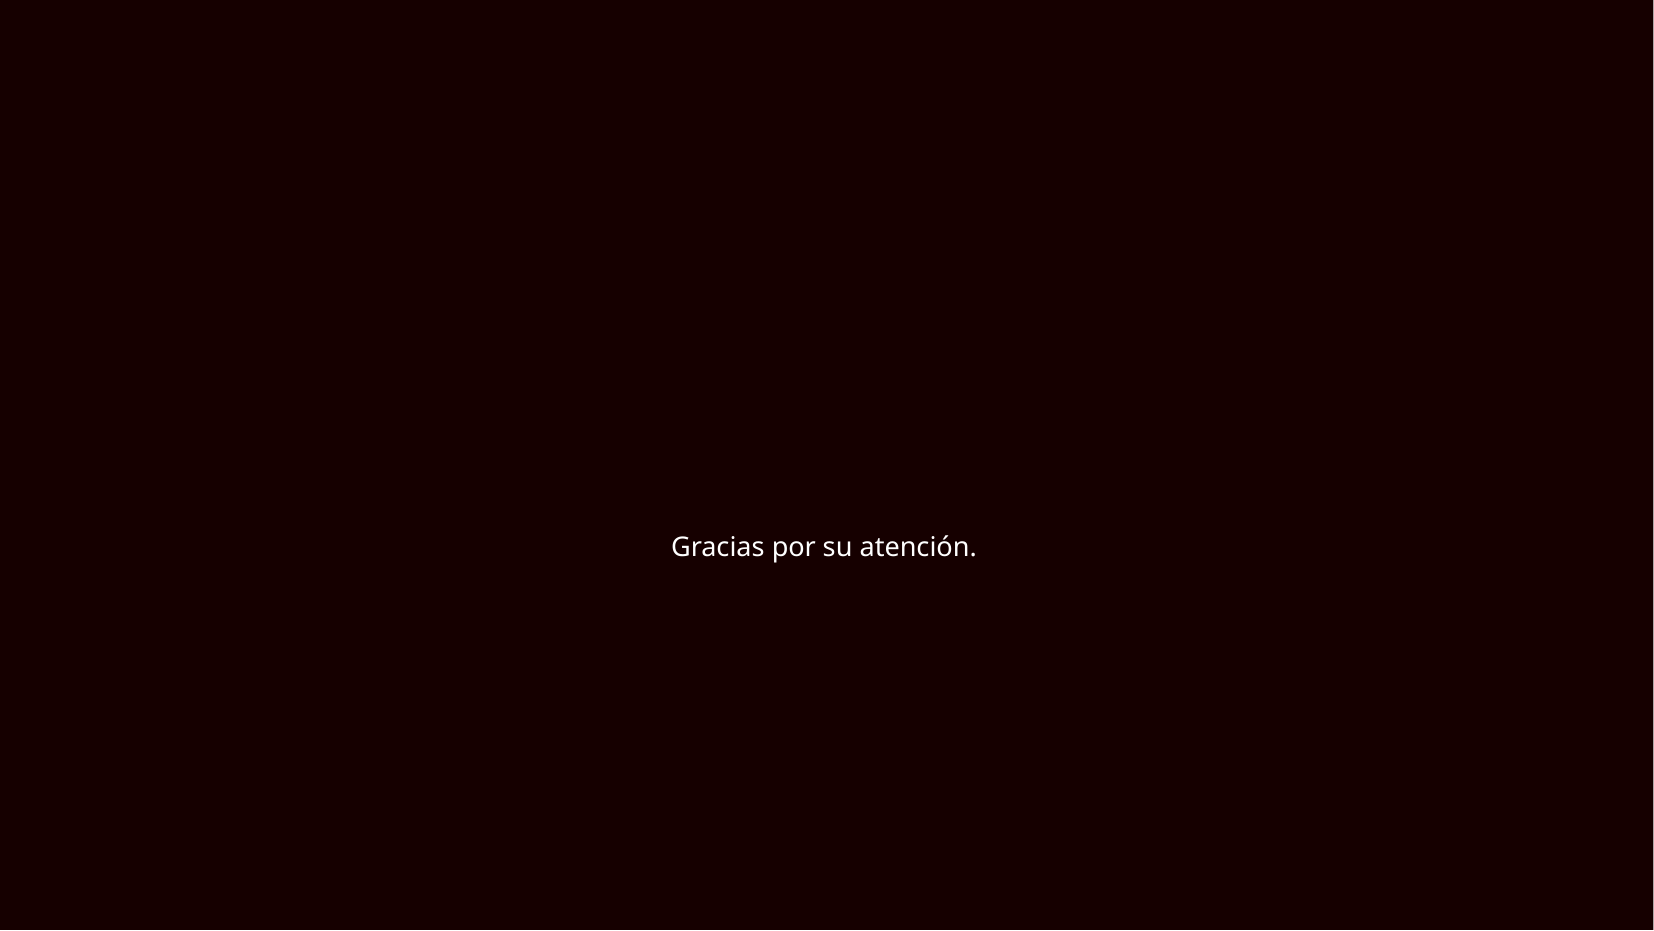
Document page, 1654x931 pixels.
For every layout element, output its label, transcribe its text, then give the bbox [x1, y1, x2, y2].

list Gracias por su atención. [82, 236, 1565, 857]
